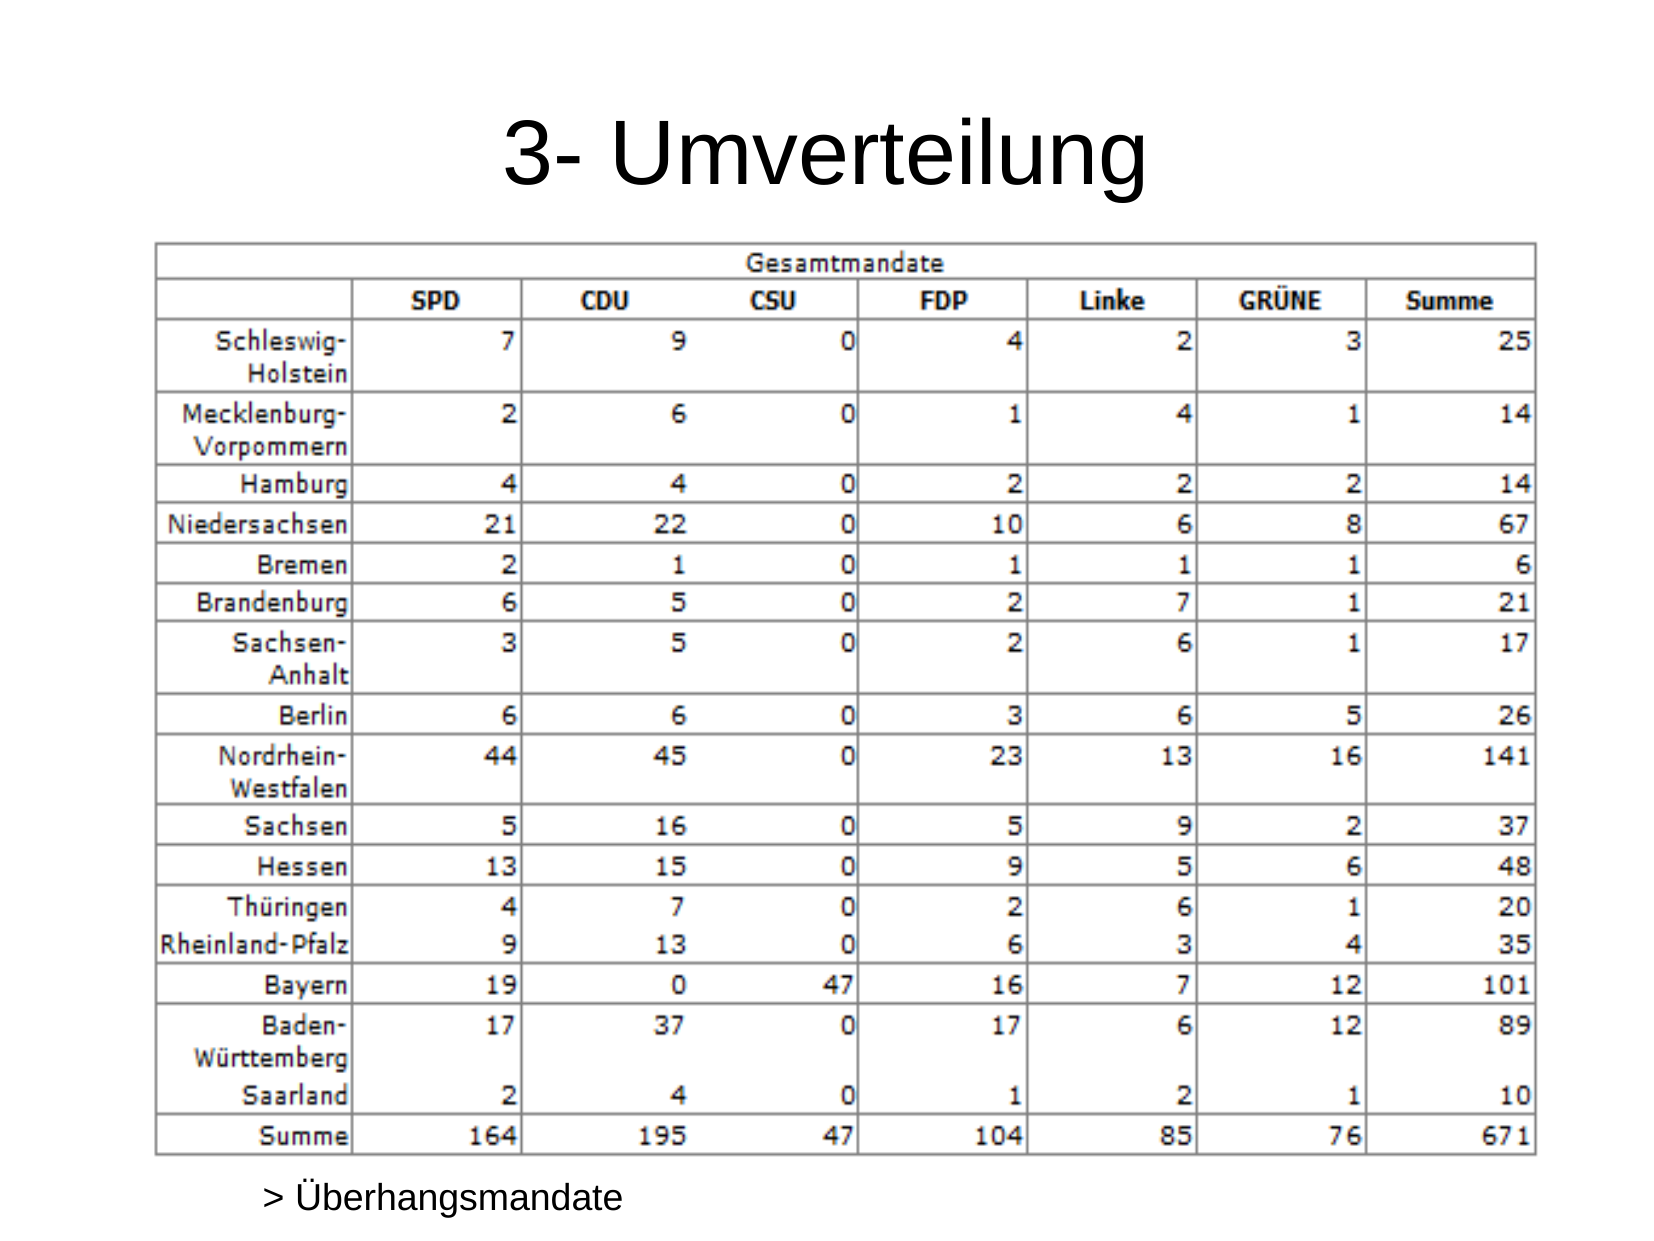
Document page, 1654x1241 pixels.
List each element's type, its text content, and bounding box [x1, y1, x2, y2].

text_box > Überhangsmandate [248, 1169, 1111, 1227]
picture [141, 227, 1552, 1170]
title 3- Umverteilung [82, 49, 1571, 257]
